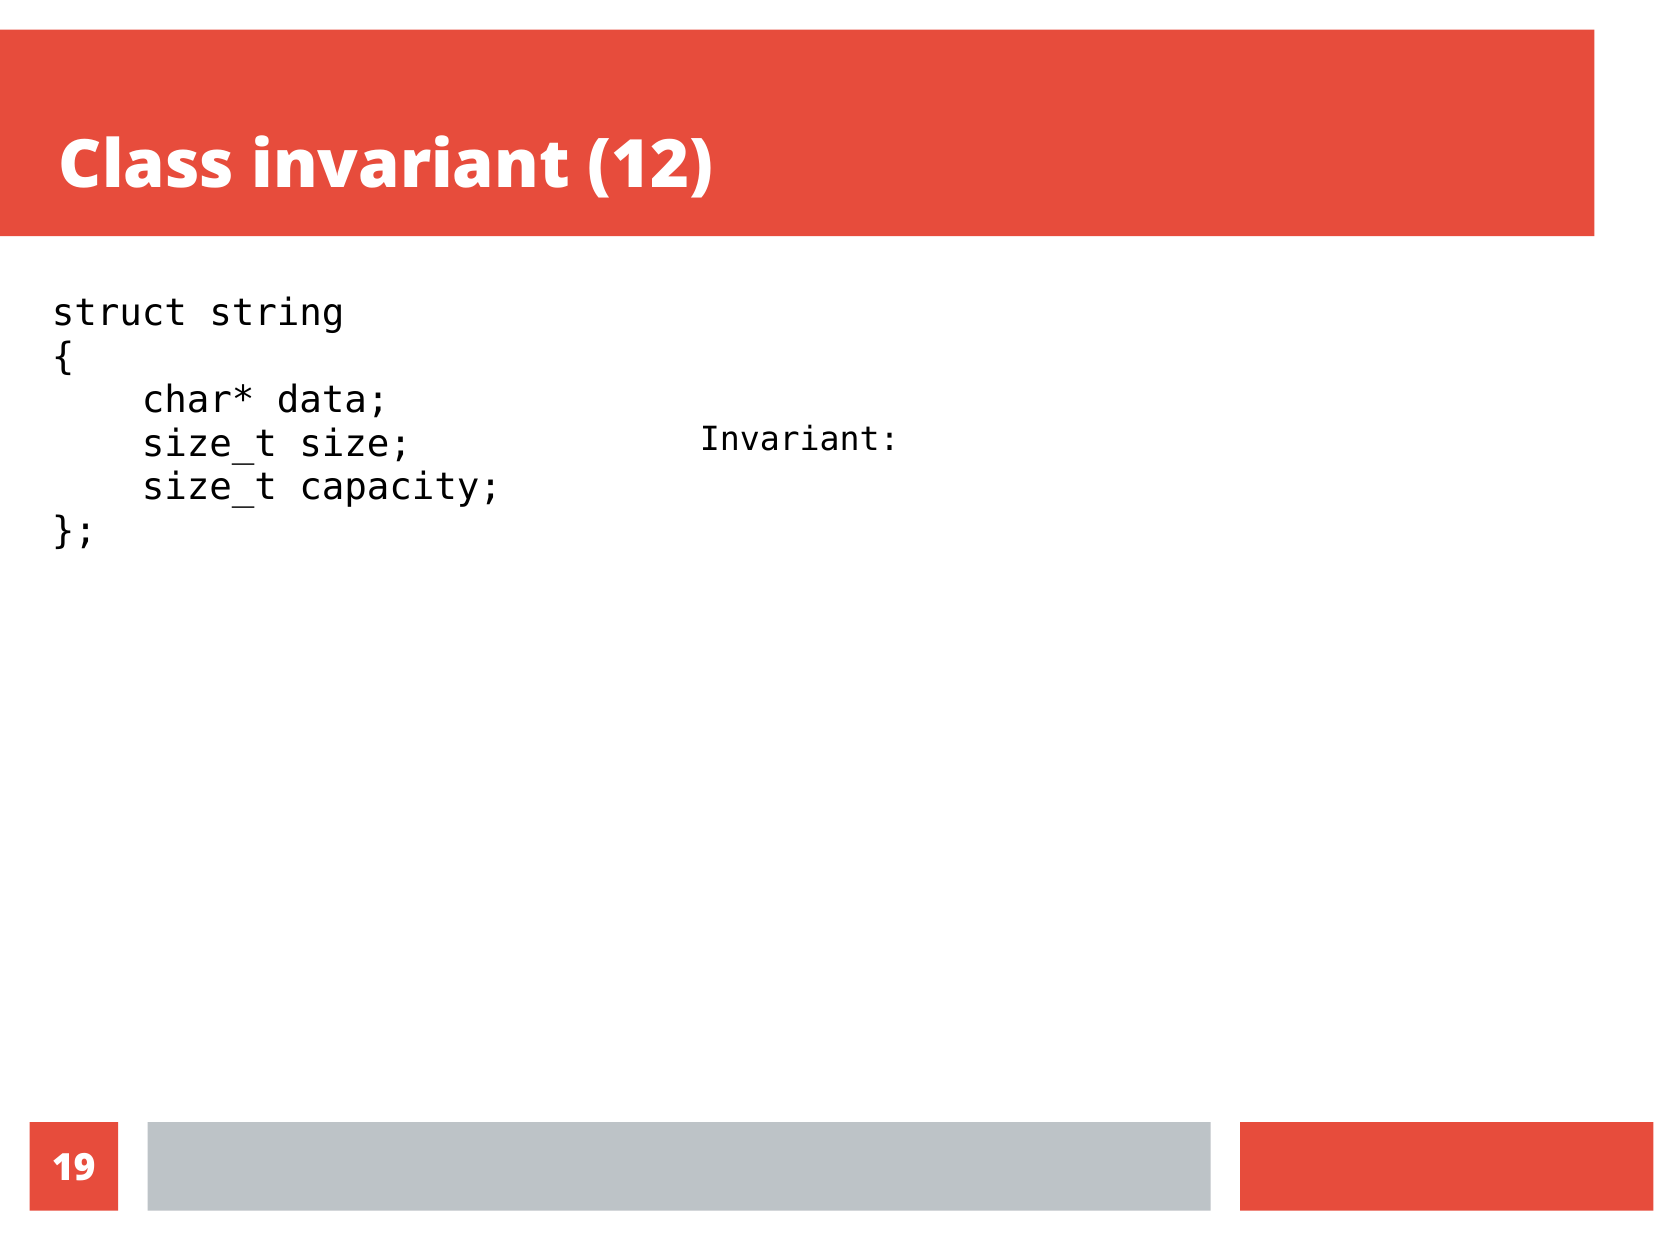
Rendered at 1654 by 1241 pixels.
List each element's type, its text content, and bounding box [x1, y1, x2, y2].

text_box struct string { char* data; size_t size; size_t capacity; }; [37, 283, 674, 969]
text_box Invariant: [685, 412, 1642, 863]
title Class invariant (12) [59, 59, 1595, 207]
